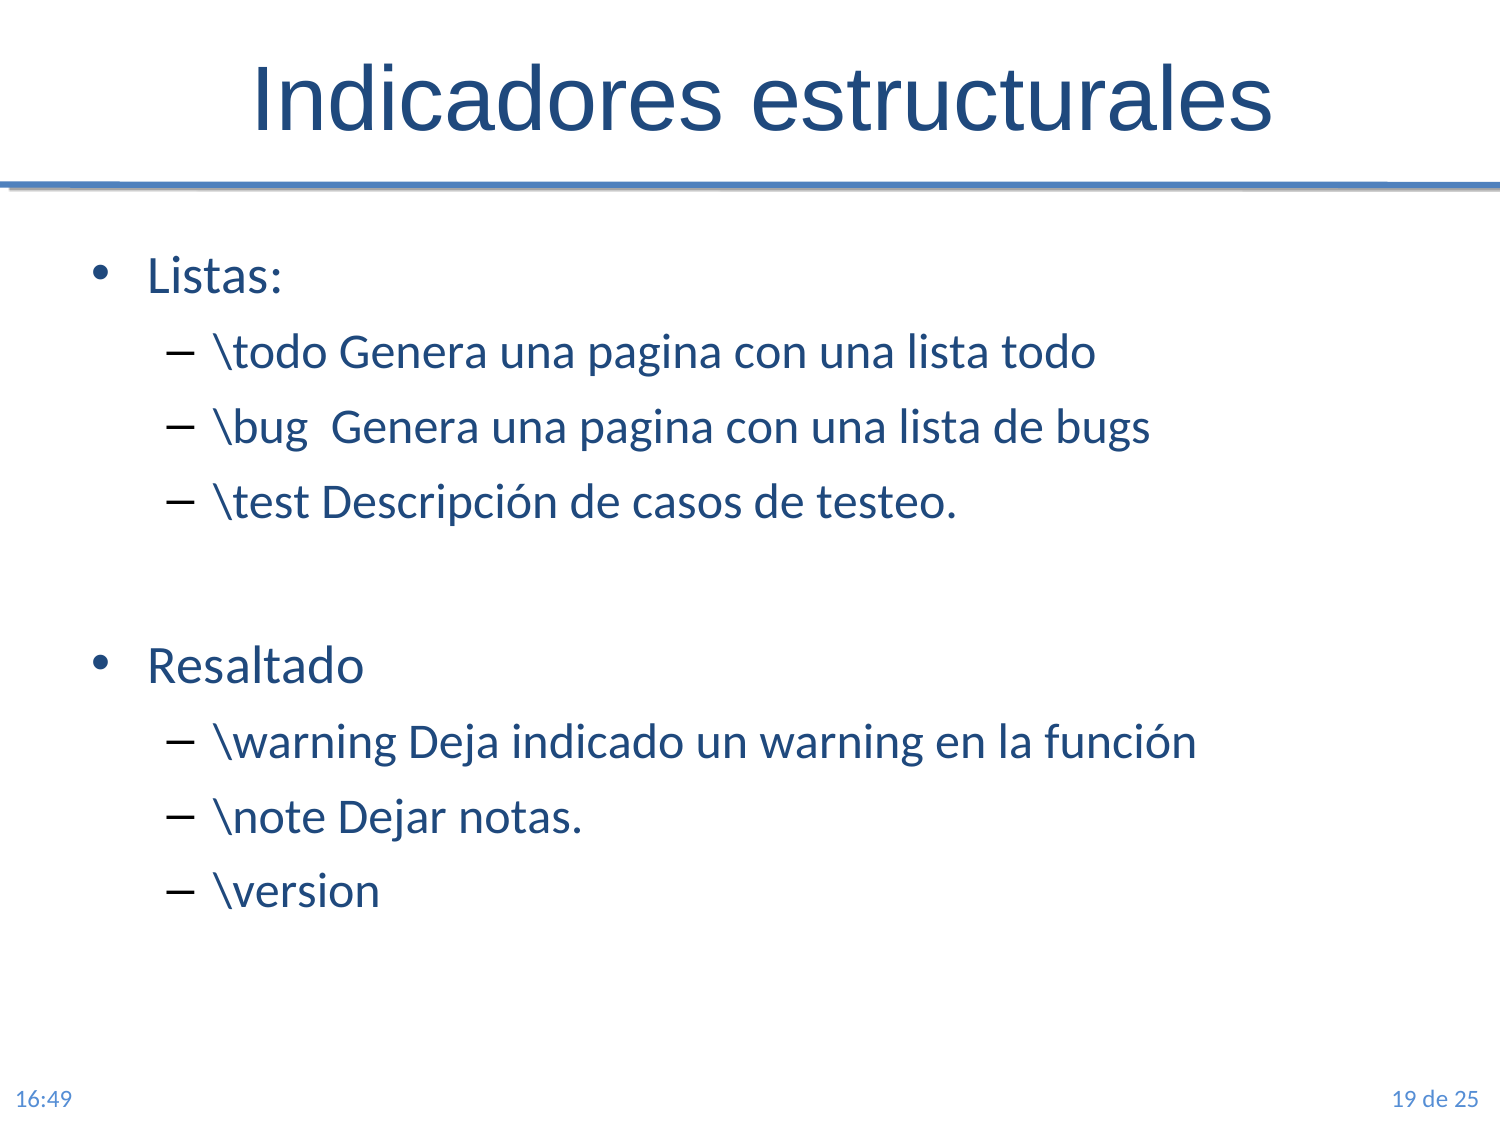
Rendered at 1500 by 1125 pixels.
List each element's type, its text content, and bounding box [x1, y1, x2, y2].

text_box <number> de 25 [1352, 1070, 1500, 1125]
text_box Indicadores estructurales [88, 0, 1439, 181]
text_box Listas: \todo Genera una pagina con una lista todo \bug Genera una pagina con una lista de bugs \test Descripción de casos de testeo. Resaltado \warning Deja indicado un warning en la función \note Dejar notas. \version [76, 231, 1402, 1017]
text_box 16:49 [0, 1070, 124, 1125]
